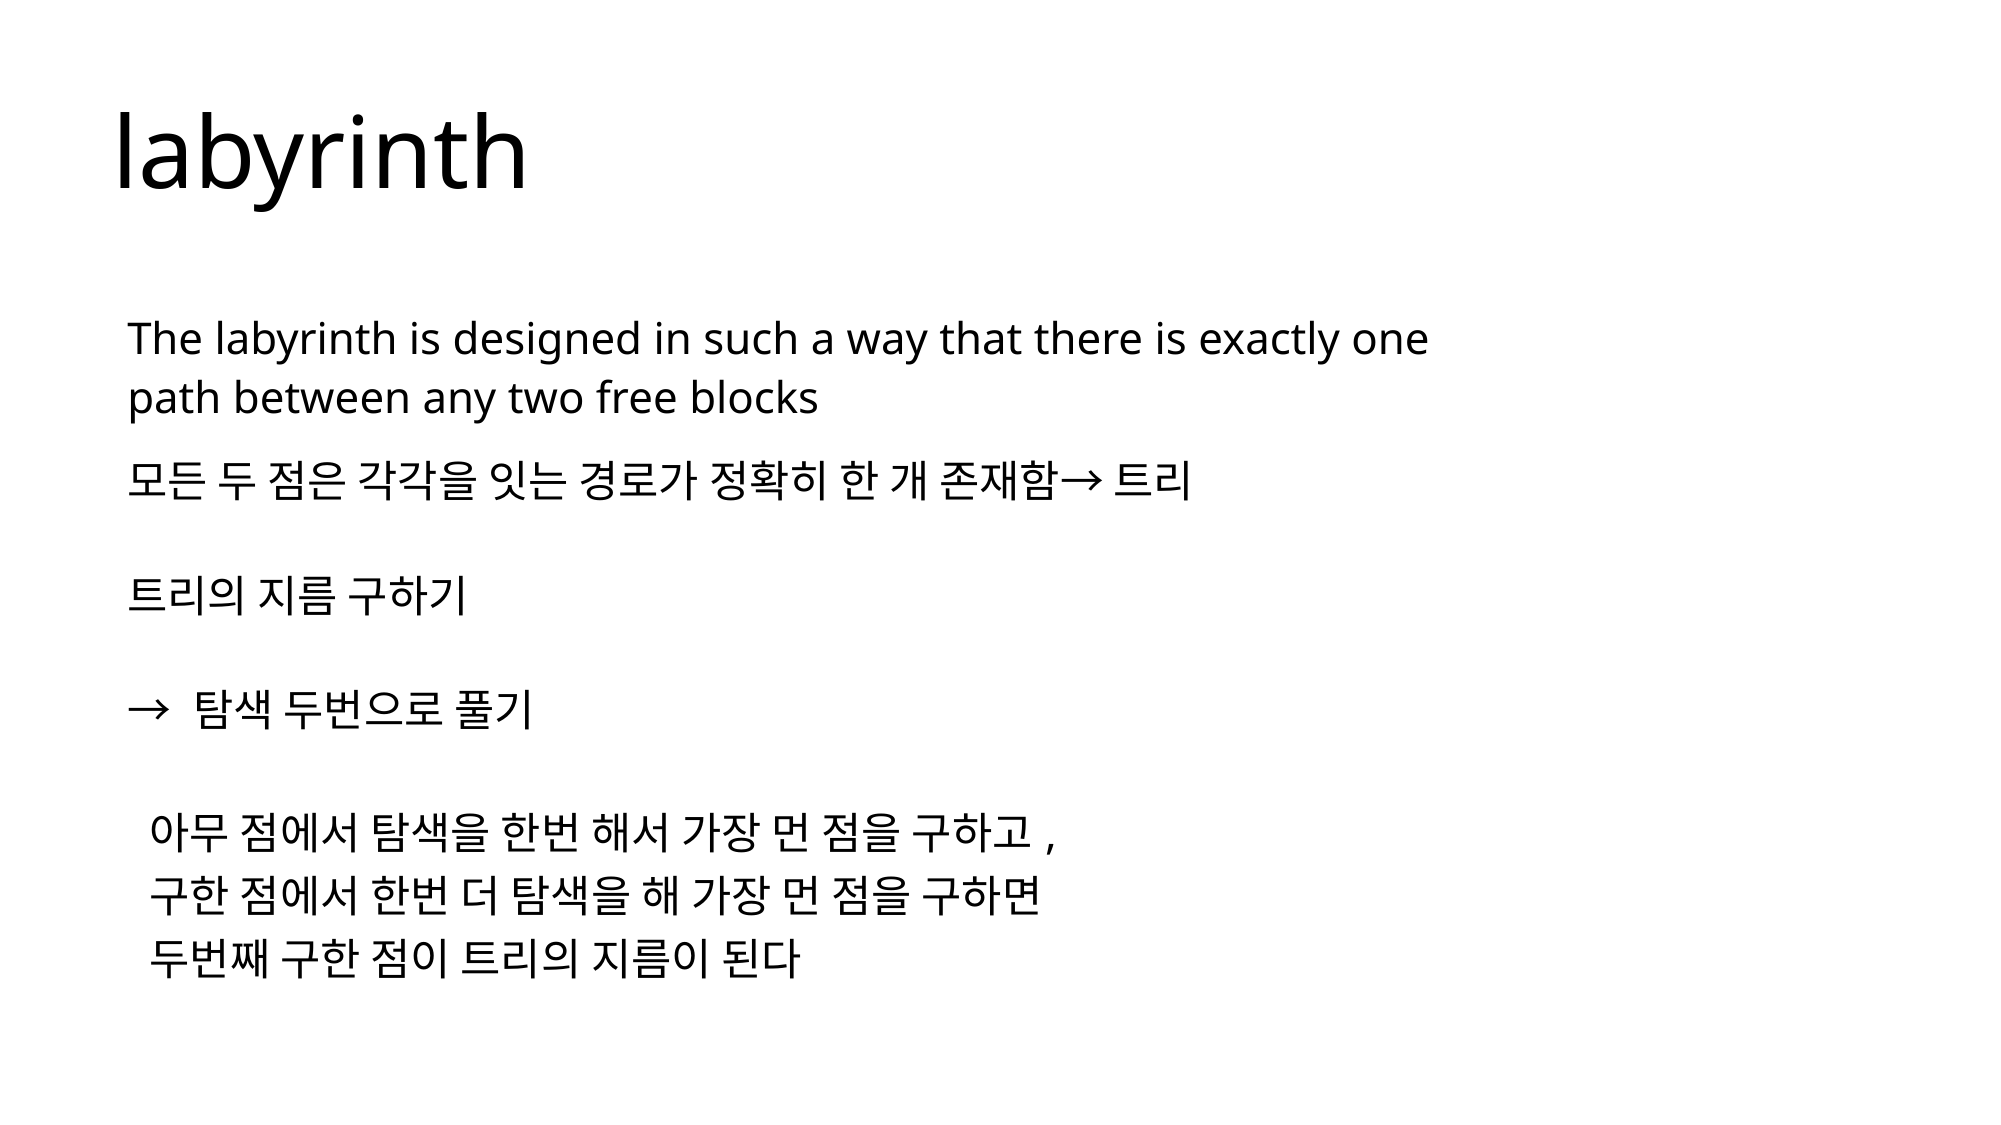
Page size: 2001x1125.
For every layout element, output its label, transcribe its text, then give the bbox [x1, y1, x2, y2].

text_box The labyrinth is designed in such a way that there is exactly one path between any two free blocks 모든 두 점은 각각을 잇는 경로가 정확히 한 개 존재함→ 트리 트리의 지름 구하기 → 탐색 두번으로 풀기 아무 점에서 탐색을 한번 해서 가장 먼 점을 구하고, 구한 점에서 한번 더 탐색을 해 가장 먼 점을 구하면 두번째 구한 점이 트리의 지름이 된다 [112, 299, 1538, 976]
title labyrinth [112, 75, 1888, 225]
